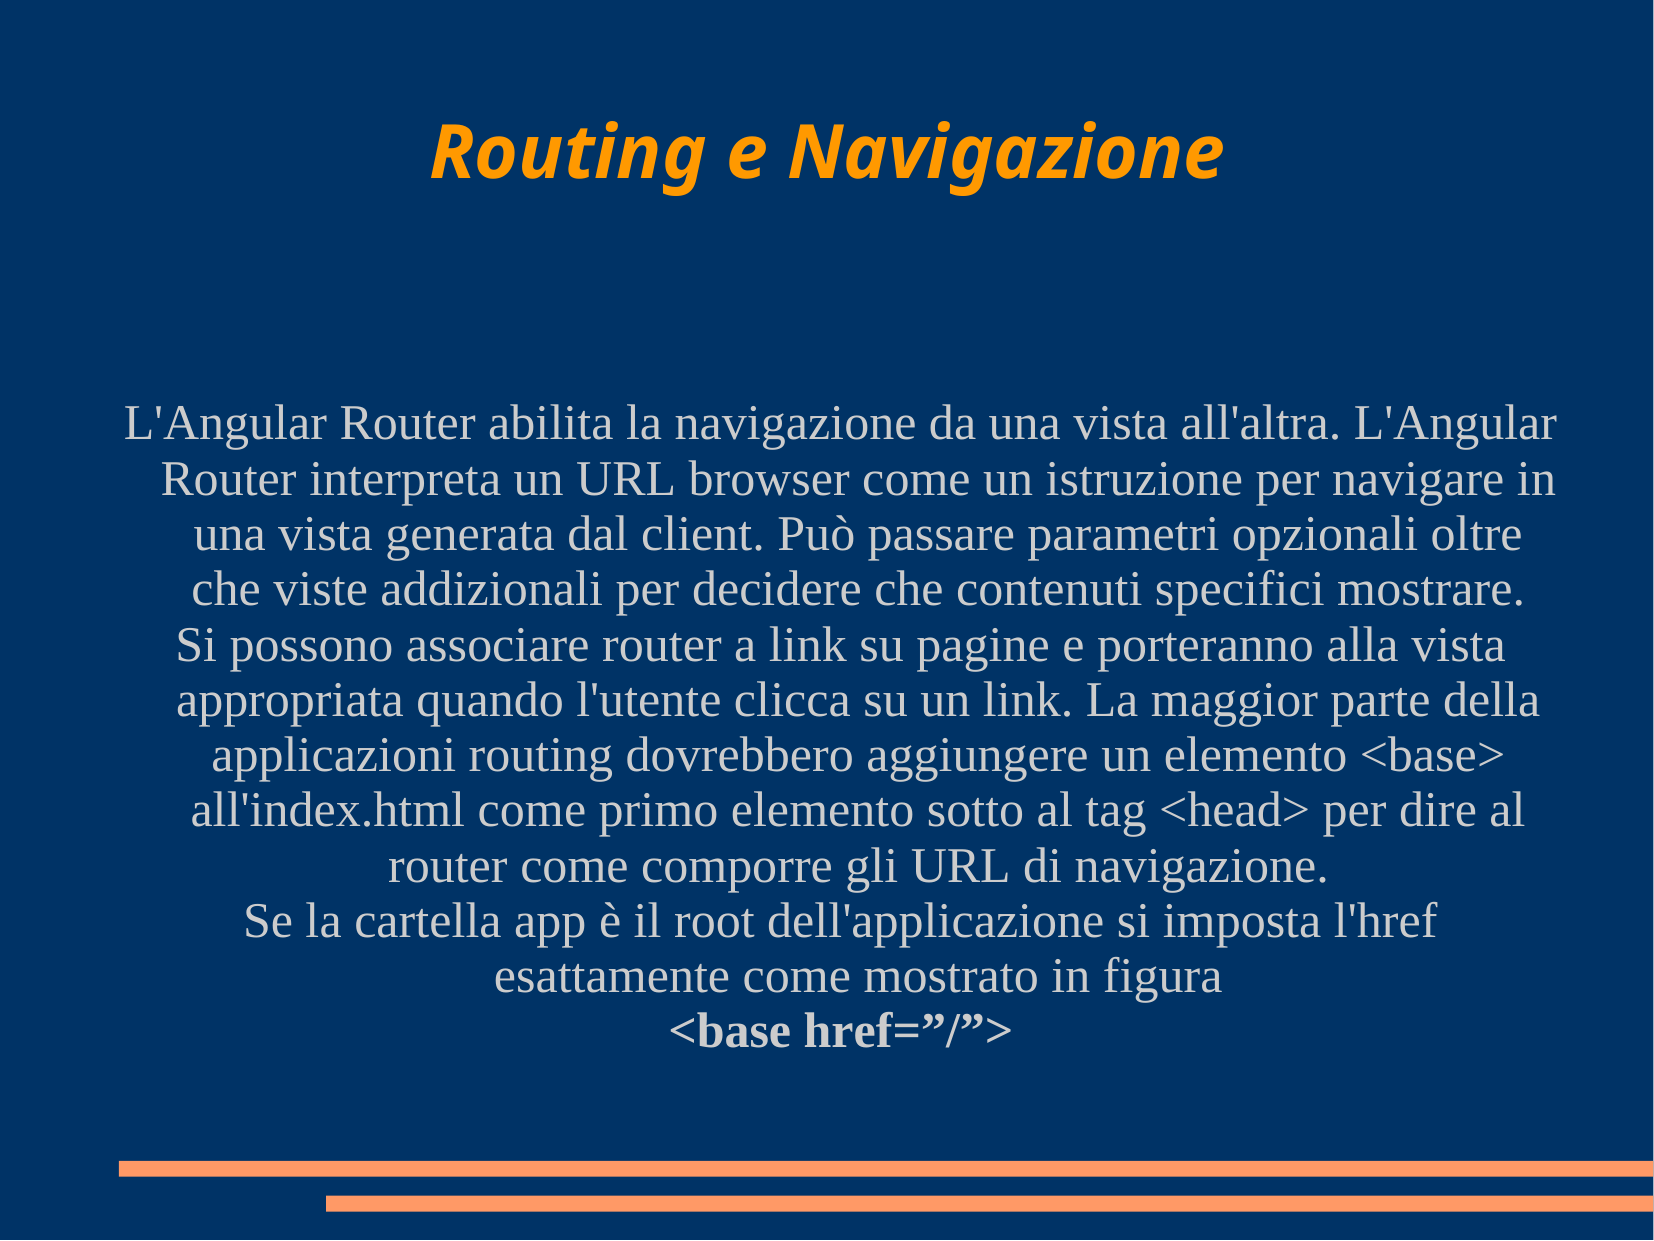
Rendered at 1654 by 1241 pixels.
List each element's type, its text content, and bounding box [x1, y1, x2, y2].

title Routing e Navigazione [121, 46, 1534, 254]
subtitle L'Angular Router abilita la navigazione da una vista all'altra. L'Angular Router interpreta un URL browser come un istruzione per navigare in una vista generata dal client. Può passare parametri opzionali oltre che viste addizionali per decidere che contenuti specifici mostrare. Si possono associare router a link su pagine e porteranno alla vista appropriata quando l'utente clicca su un link. La maggior parte della applicazioni routing dovrebbero aggiungere un elemento <base> all'index.html come primo elemento sotto al tag <head> per dire al router come comporre gli URL di navigazione. Se la cartella app è il root dell'applicazione si imposta l'href esattamente come mostrato in figura <base href=”/”> [121, 322, 1561, 1132]
